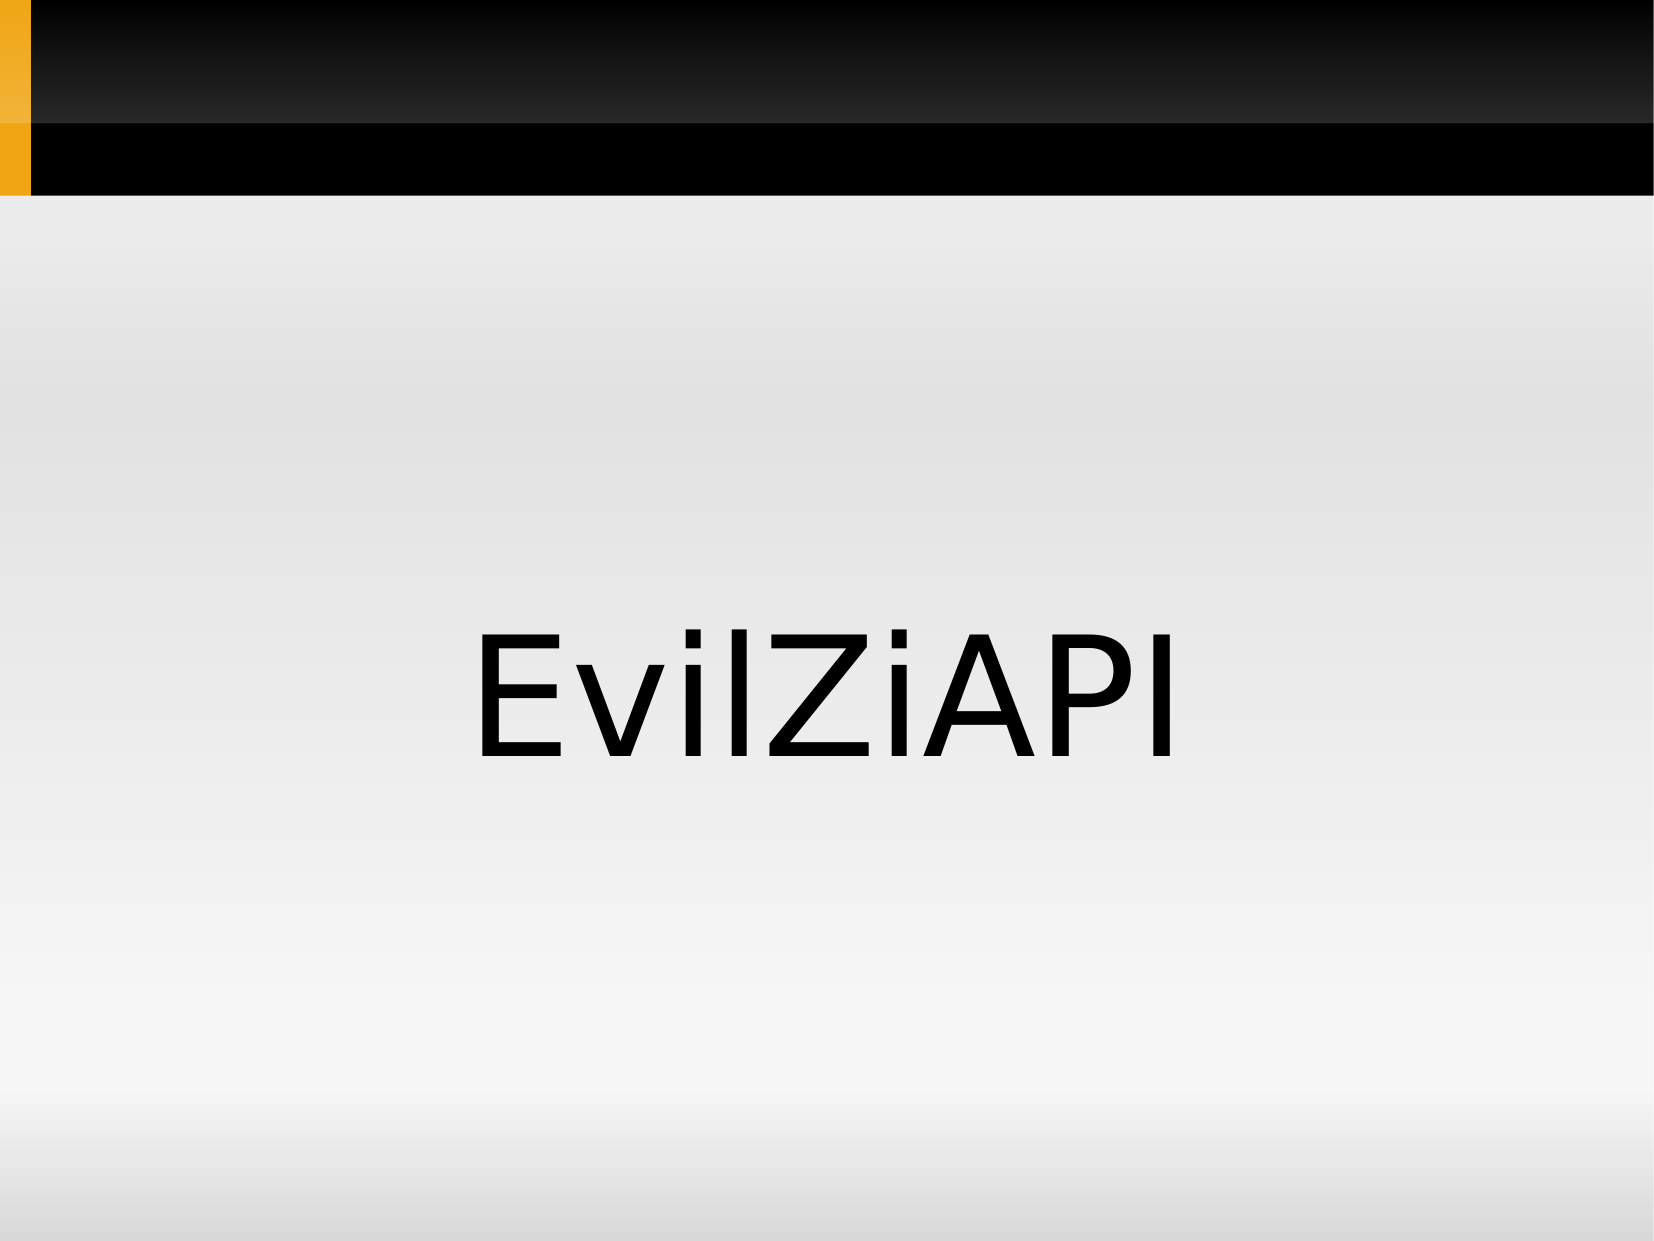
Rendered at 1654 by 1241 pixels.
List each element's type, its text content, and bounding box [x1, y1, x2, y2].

subtitle EvilZiAPI [82, 290, 1571, 1109]
picture [0, 0, 1654, 1241]
